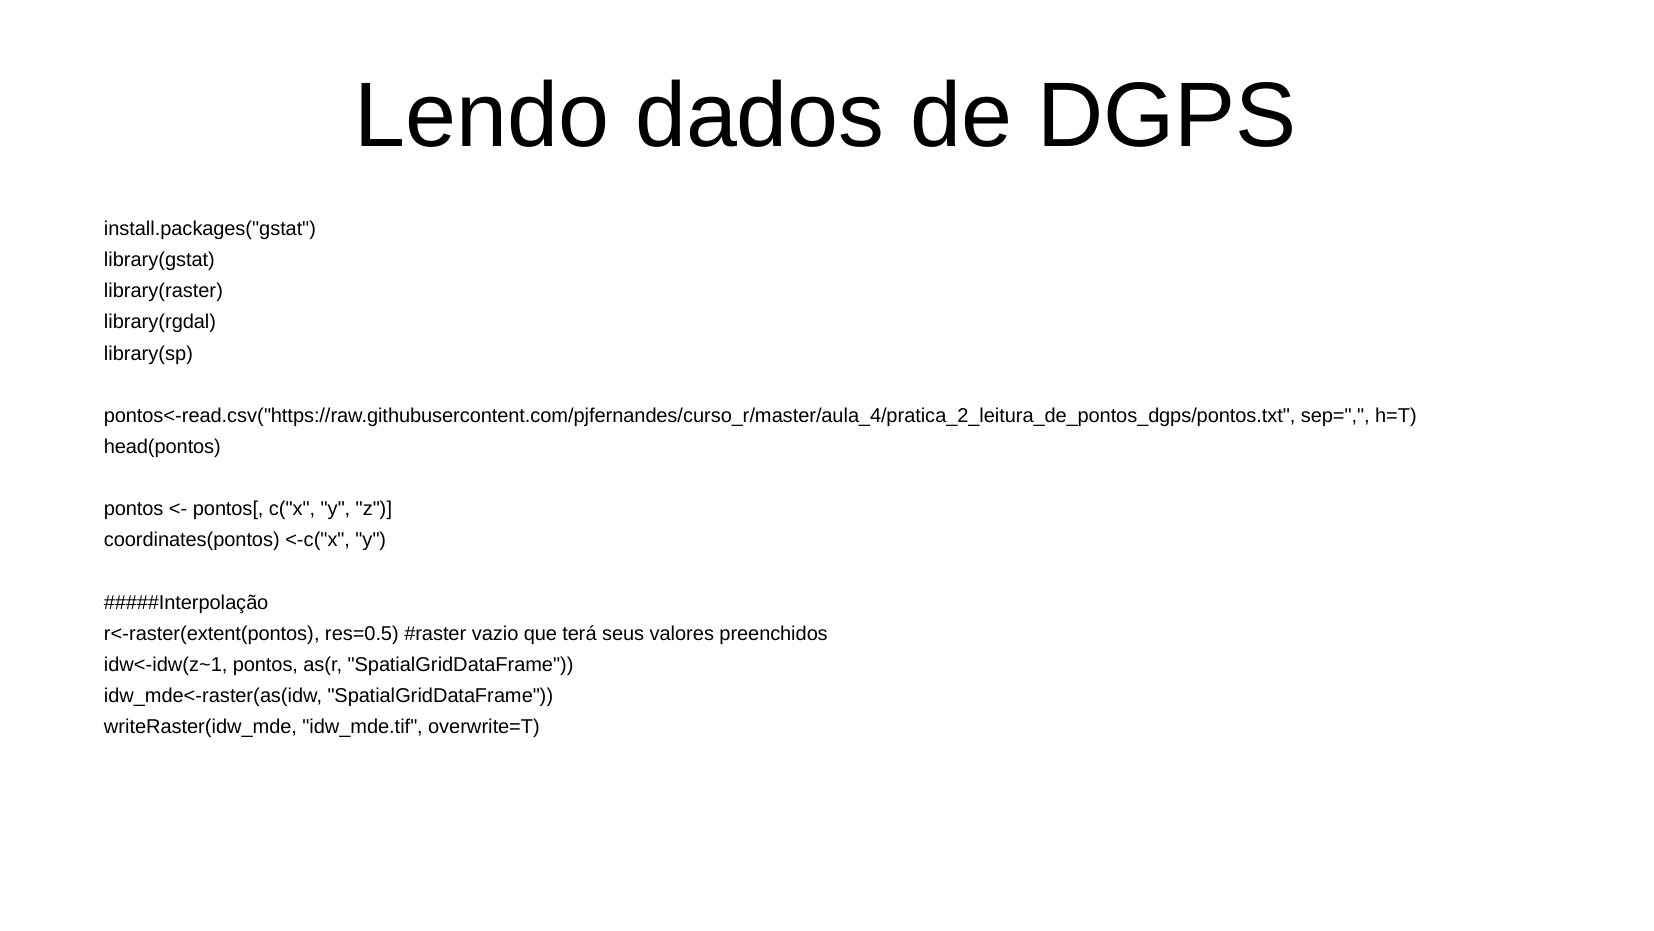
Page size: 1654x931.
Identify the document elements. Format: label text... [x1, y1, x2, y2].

list install.packages("gstat") library(gstat) library(raster) library(rgdal) library(sp) pontos<-read.csv("https://raw.githubusercontent.com/pjfernandes/curso_r/master/aula_4/pratica_2_leitura_de_pontos_dgps/pontos.txt", sep=",", h=T) head(pontos) pontos <- pontos[, c("x", "y", "z")] coordinates(pontos) <-c("x", "y") #####Interpolação r<-raster(extent(pontos), res=0.5) #raster vazio que terá seus valores preenchidos idw<-idw(z~1, pontos, as(r, "SpatialGridDataFrame")) idw_mde<-raster(as(idw, "SpatialGridDataFrame")) writeRaster(idw_mde, "idw_mde.tif", overwrite=T) [82, 217, 1571, 758]
title Lendo dados de DGPS [82, 37, 1571, 193]
